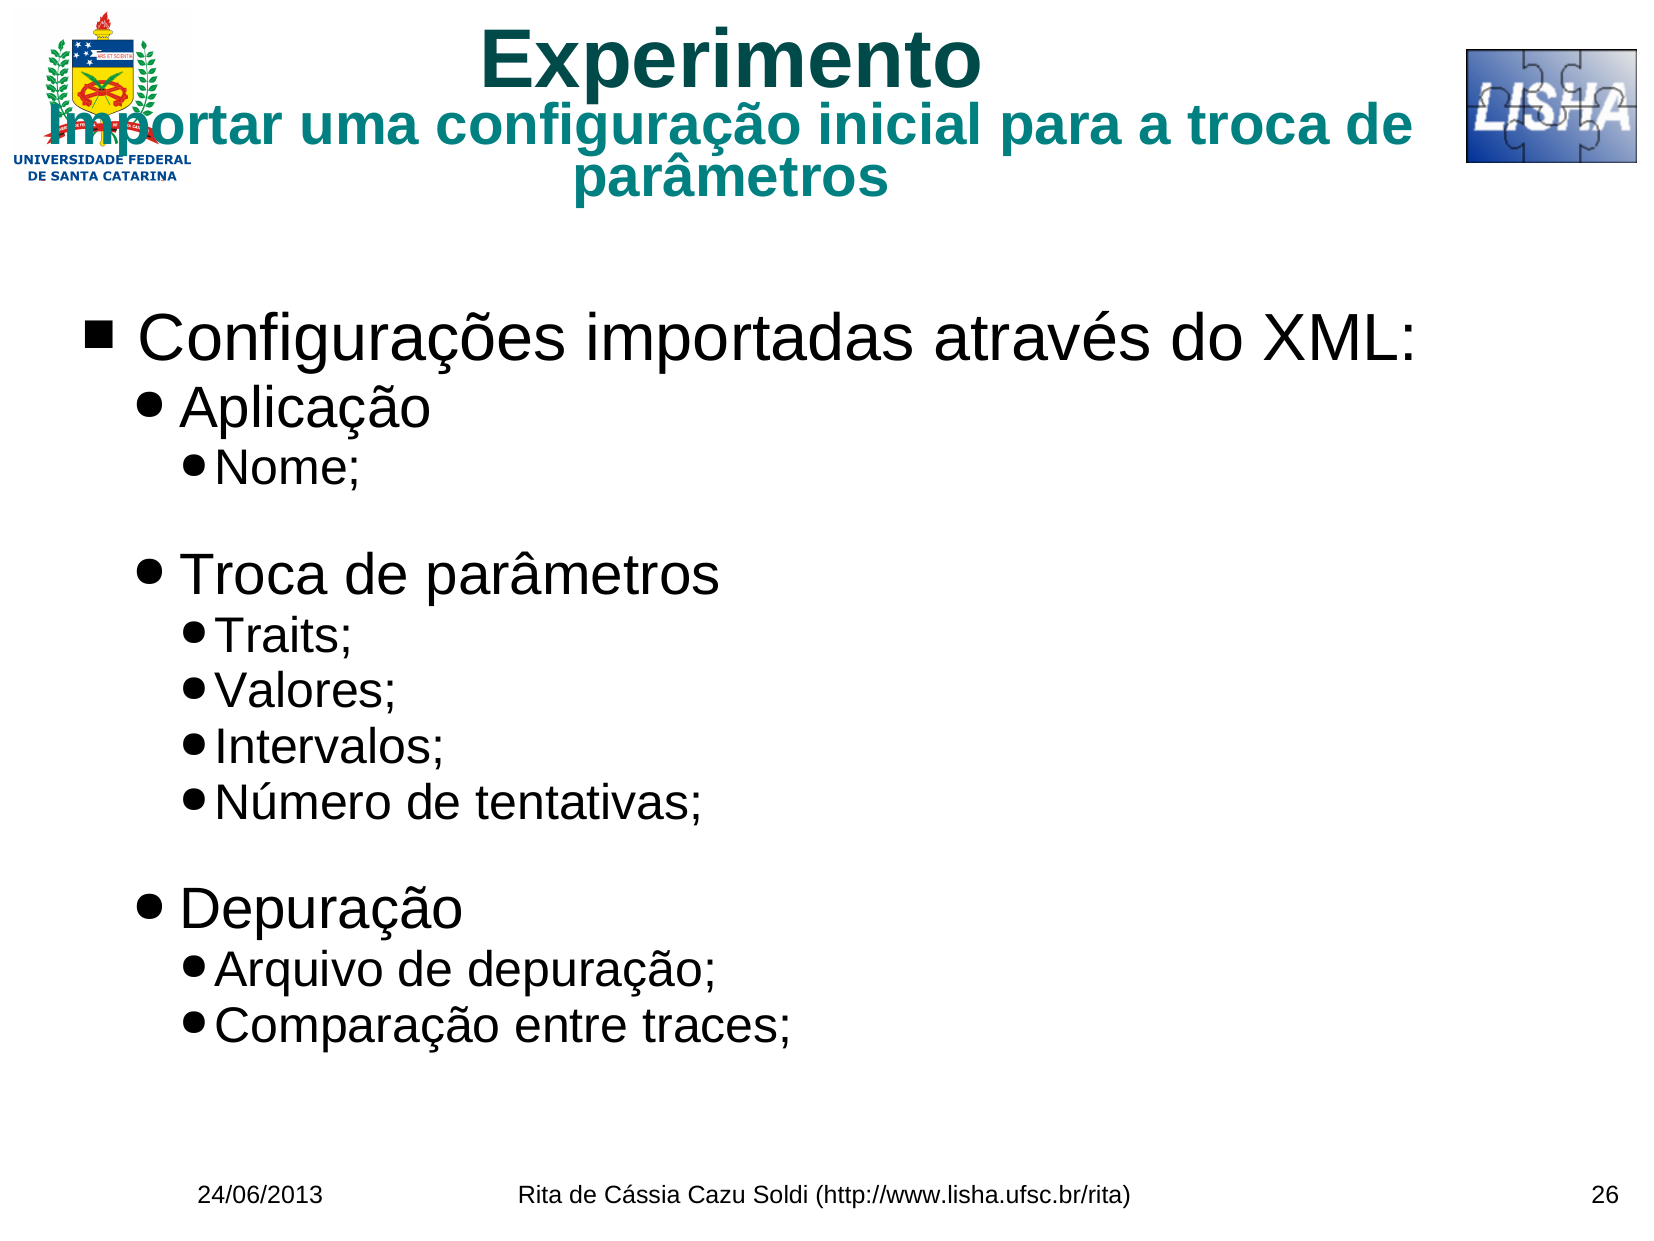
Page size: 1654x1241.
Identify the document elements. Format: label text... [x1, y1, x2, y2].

title Experimento Importar uma configuração inicial para a troca de parâmetros [37, 3, 1426, 225]
list Configurações importadas através do XML: Aplicação Nome; Troca de parâmetros Traits; Valores; Intervalos; Número de tentativas; Depuração Arquivo de depuração; Comparação entre traces; [37, 225, 1613, 1163]
picture [13, 6, 37, 181]
picture [1466, 49, 1637, 163]
